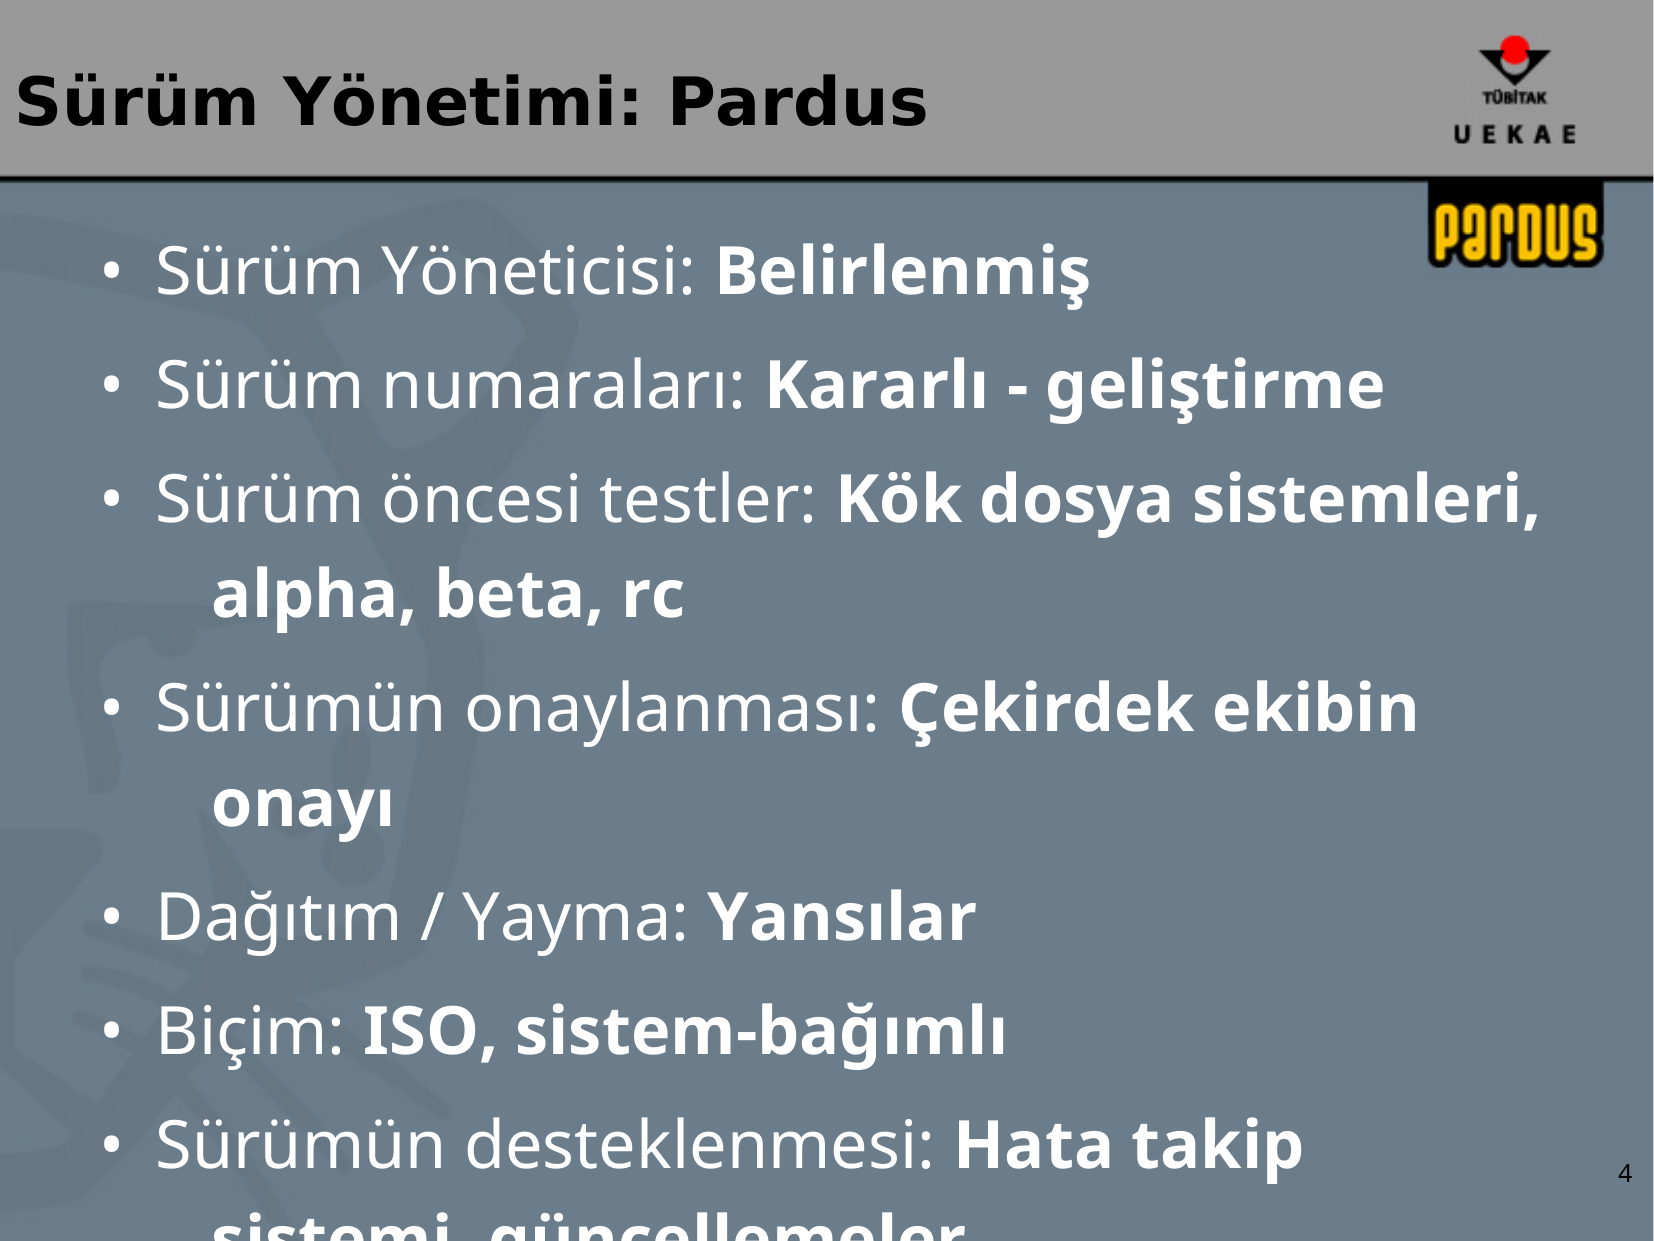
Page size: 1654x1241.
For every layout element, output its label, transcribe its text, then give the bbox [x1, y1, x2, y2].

list Sürüm Yöneticisi: Belirlenmiş Sürüm numaraları: Kararlı - geliştirme Sürüm öncesi testler: Kök dosya sistemleri, alpha, beta, rc Sürümün onaylanması: Çekirdek ekibin onayı Dağıtım / Yayma: Yansılar Biçim: ISO, sistem-bağımlı Sürümün desteklenmesi: Hata takip sistemi, güncellemeler [84, 210, 1595, 1151]
picture [850, 1233, 864, 1241]
picture [665, 1233, 679, 1241]
picture [404, 1234, 416, 1241]
picture [0, 0, 1654, 1241]
picture [910, 1233, 924, 1241]
picture [502, 1234, 515, 1241]
picture [810, 1234, 822, 1241]
title Sürüm Yönetimi: Pardus [0, 43, 1413, 158]
picture [590, 1234, 603, 1241]
picture [745, 1233, 759, 1241]
picture [340, 1233, 354, 1241]
picture [382, 1234, 394, 1241]
picture [788, 1234, 800, 1241]
